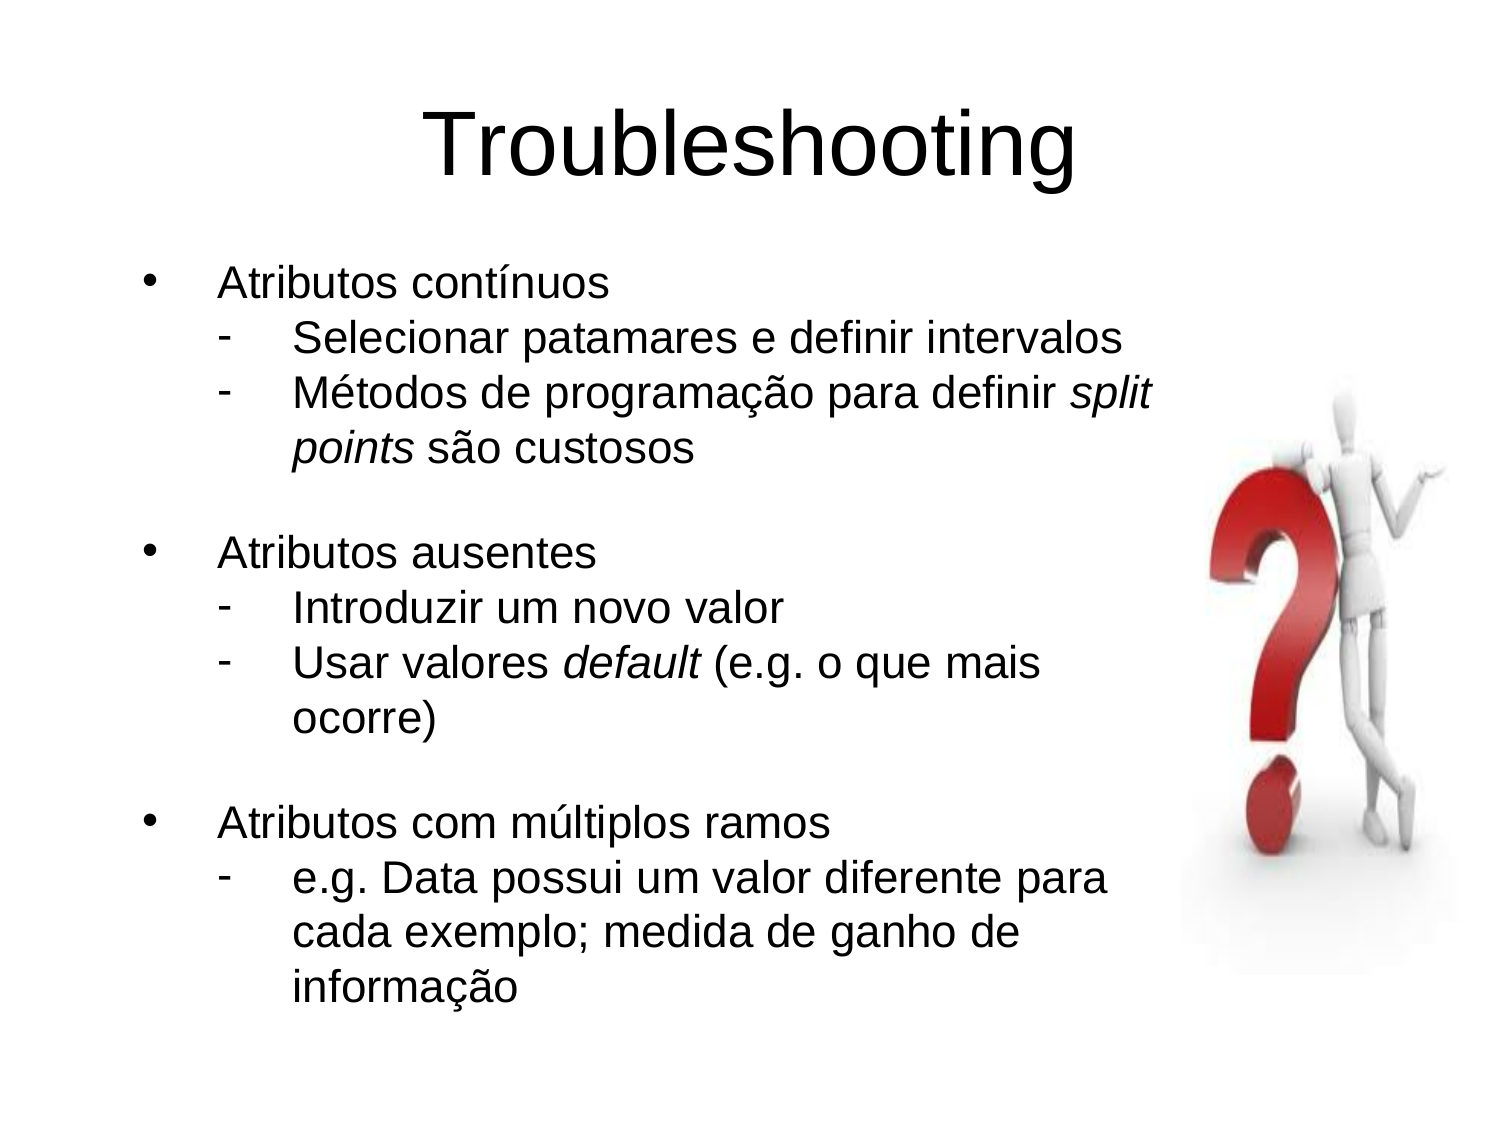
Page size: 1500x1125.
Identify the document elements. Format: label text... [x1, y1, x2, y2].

title Troubleshooting [75, 45, 1426, 233]
text_box Atributos contínuos Selecionar patamares e definir intervalos Métodos de programação para definir split points são custosos Atributos ausentes Introduzir um novo valor Usar valores default (e.g. o que mais ocorre) Atributos com múltiplos ramos e.g. Data possui um valor diferente para cada exemplo; medida de ganho de informação [127, 244, 1182, 1020]
picture [1181, 265, 1477, 975]
